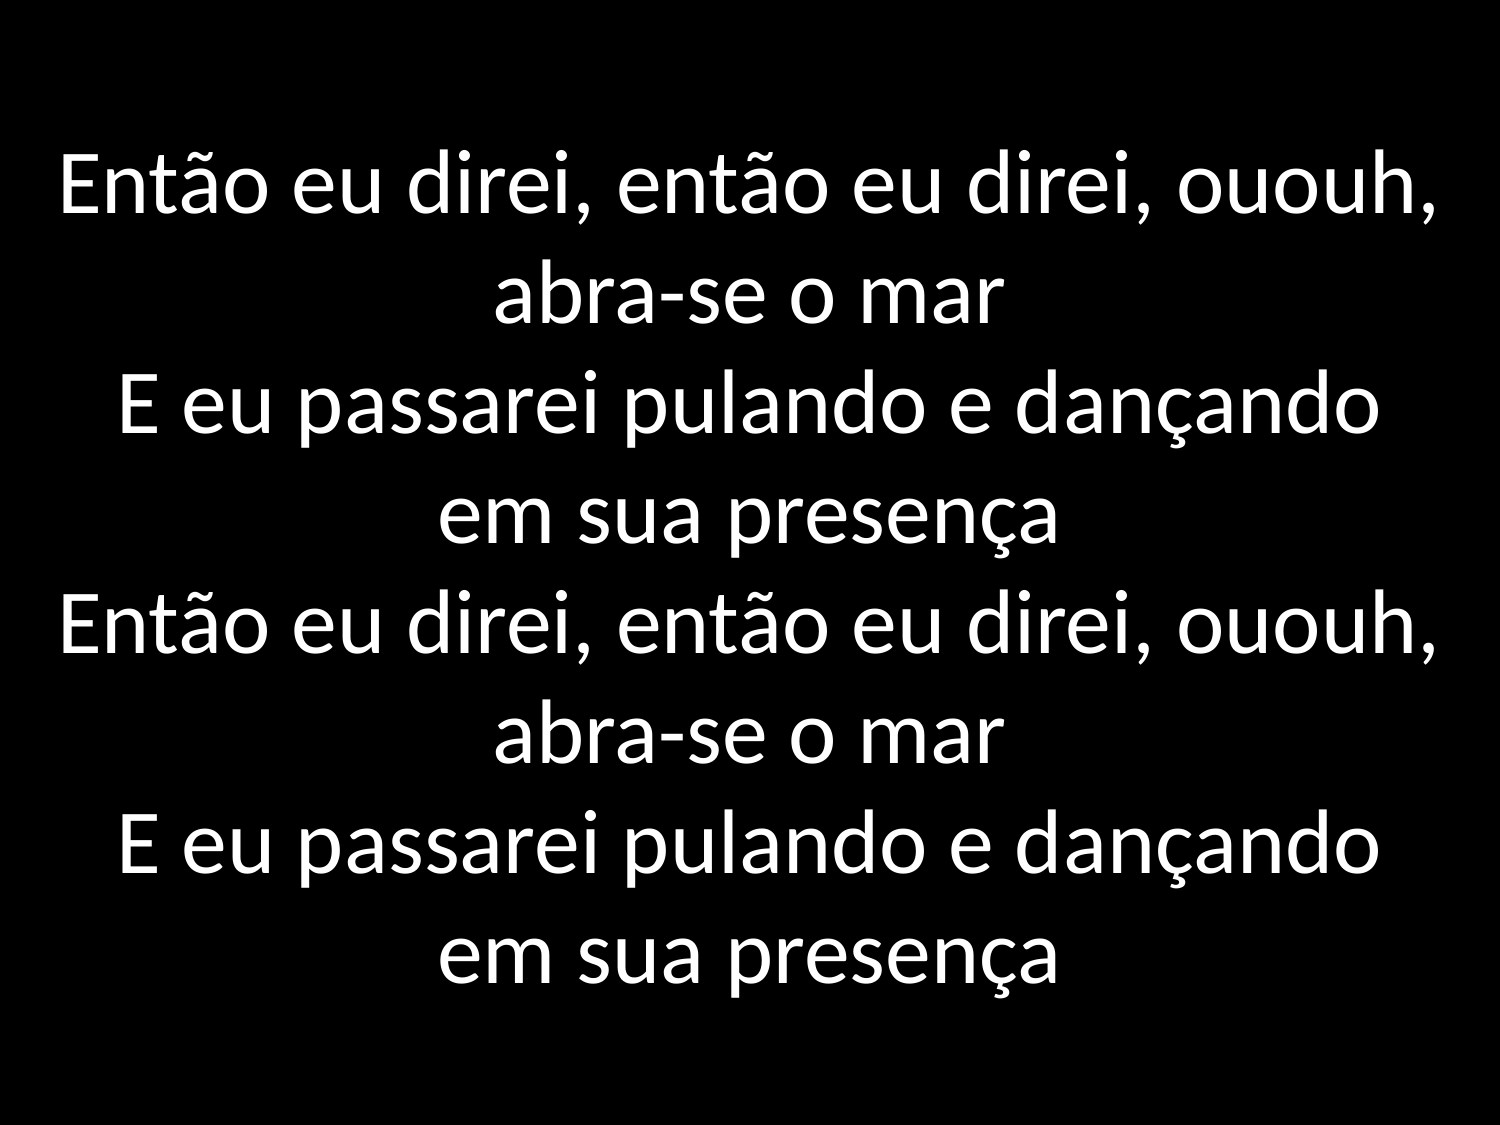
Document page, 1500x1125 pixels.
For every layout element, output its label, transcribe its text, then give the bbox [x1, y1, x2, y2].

title Então eu direi, então eu direi, ououh, abra-se o mar E eu passarei pulando e dançando em sua presença Então eu direi, então eu direi, ououh, abra-se o mar E eu passarei pulando e dançando em sua presença [35, 45, 1465, 1079]
